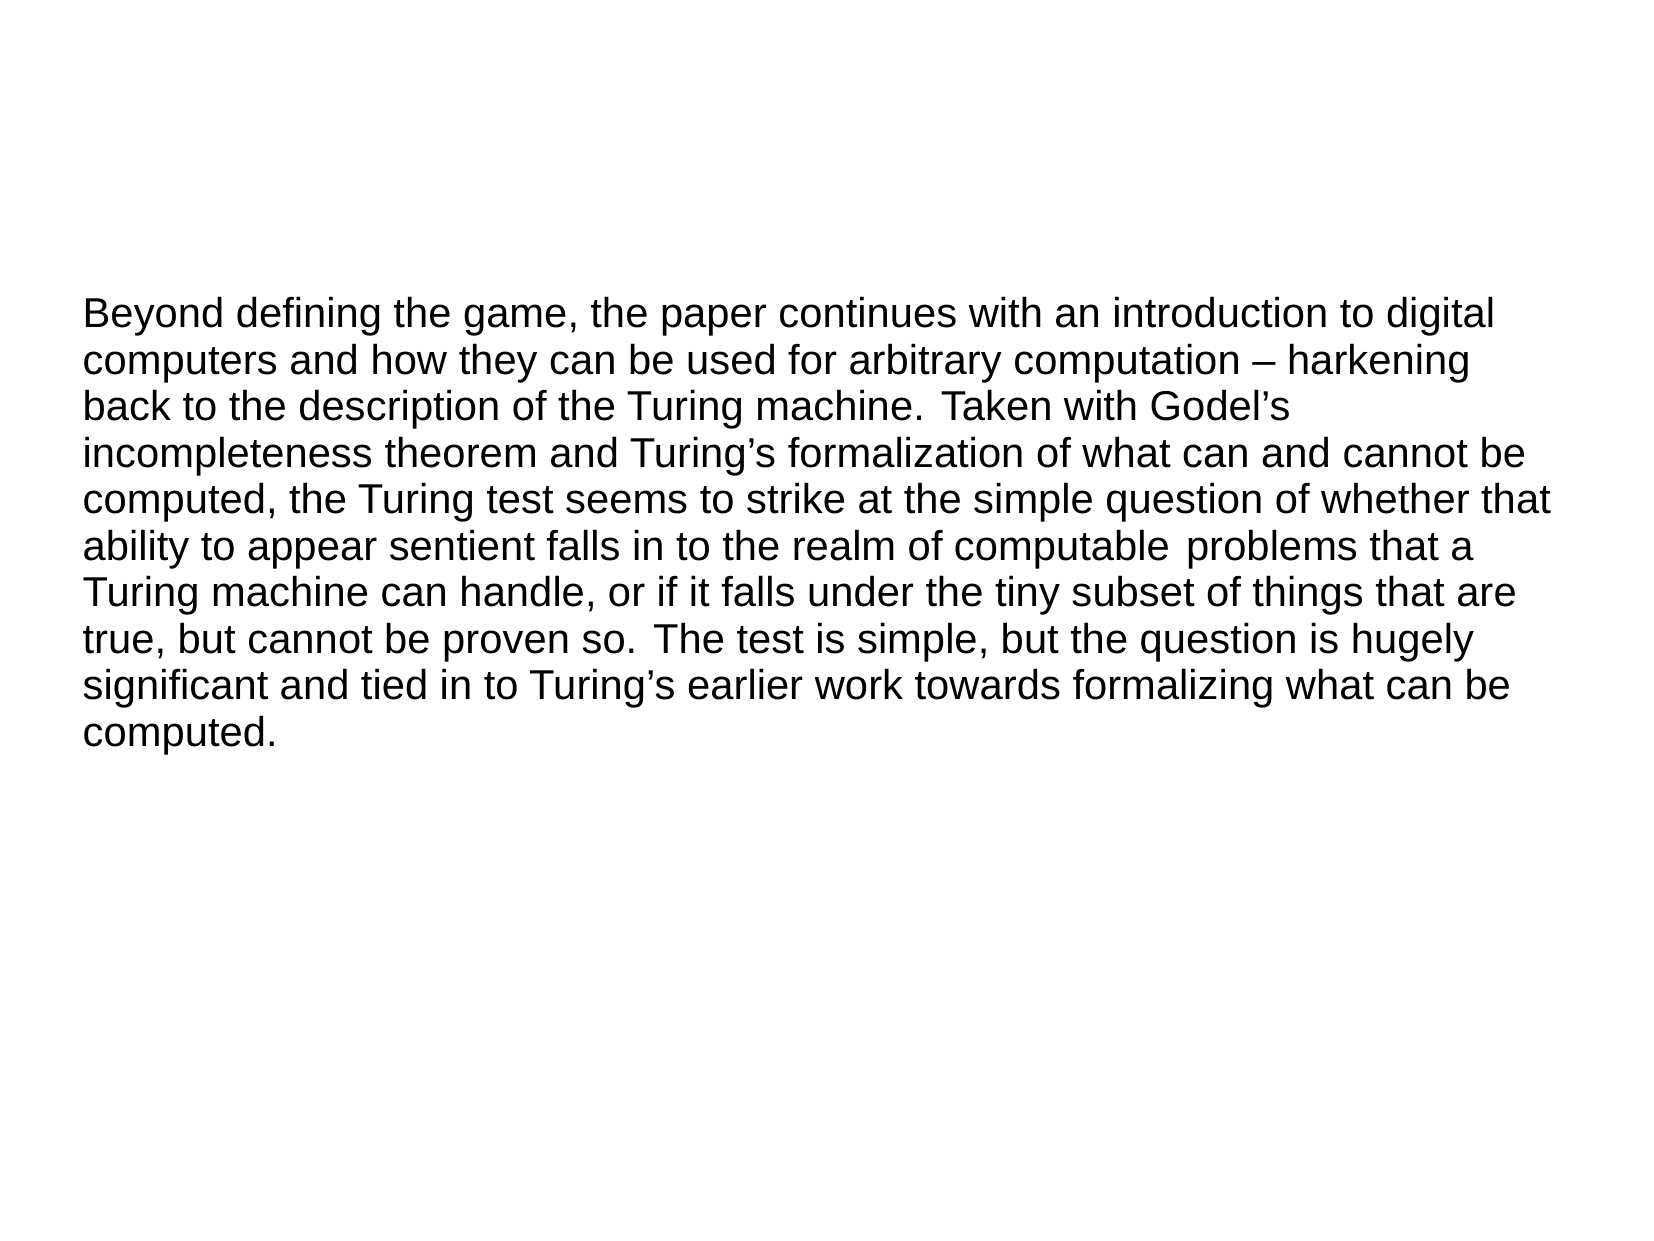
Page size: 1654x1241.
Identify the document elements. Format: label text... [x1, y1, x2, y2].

list Beyond defining the game, the paper continues with an introduction to digital computers and how they can be used for arbitrary computation – harkening back to the description of the Turing machine. Taken with Godel’s incompleteness theorem and Turing’s formalization of what can and cannot be computed, the Turing test seems to strike at the simple question of whether that ability to appear sentient falls in to the realm of computable problems that a Turing machine can handle, or if it falls under the tiny subset of things that are true, but cannot be proven so. The test is simple, but the question is hugely significant and tied in to Turing’s earlier work towards formalizing what can be computed. [82, 290, 1571, 1109]
